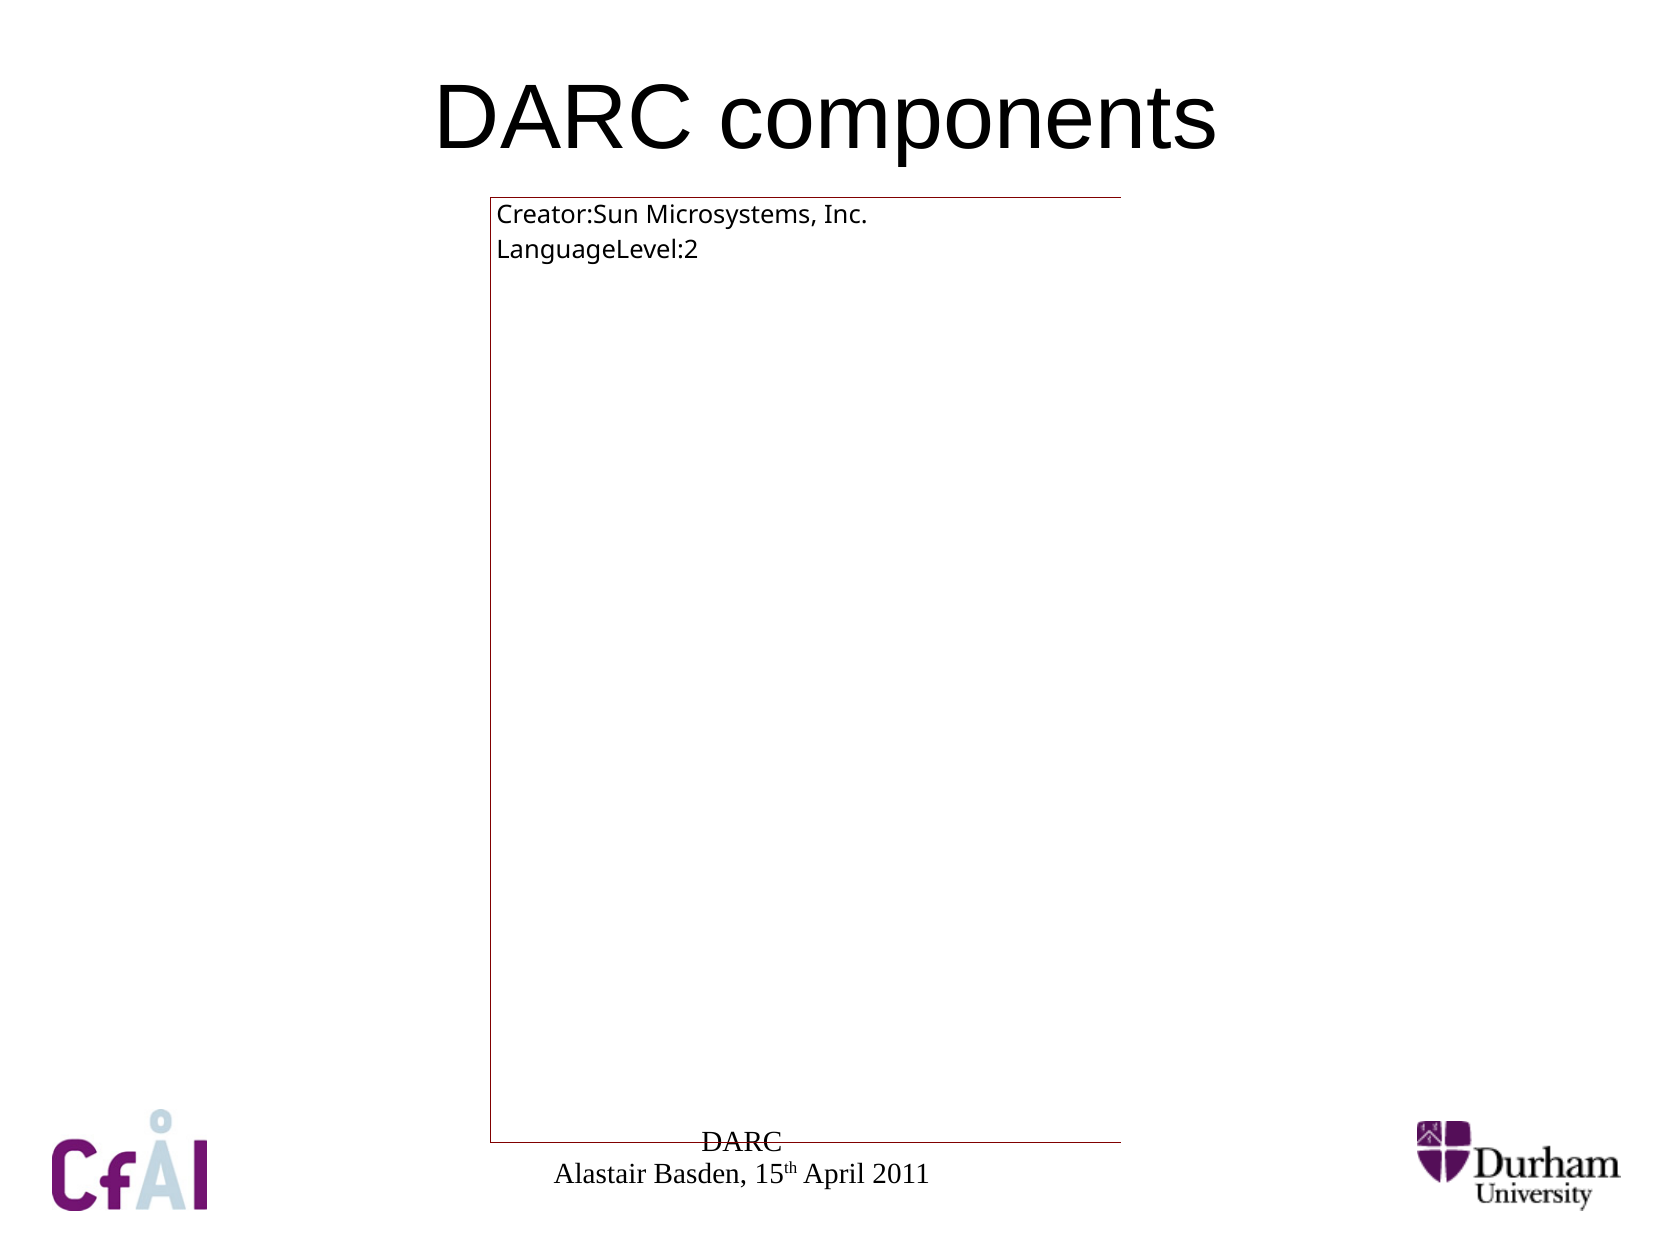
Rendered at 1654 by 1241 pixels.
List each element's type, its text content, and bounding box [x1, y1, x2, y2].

title DARC components [82, 21, 1571, 213]
picture [488, 195, 1121, 1143]
picture [52, 1109, 207, 1211]
picture [1417, 1121, 1621, 1211]
